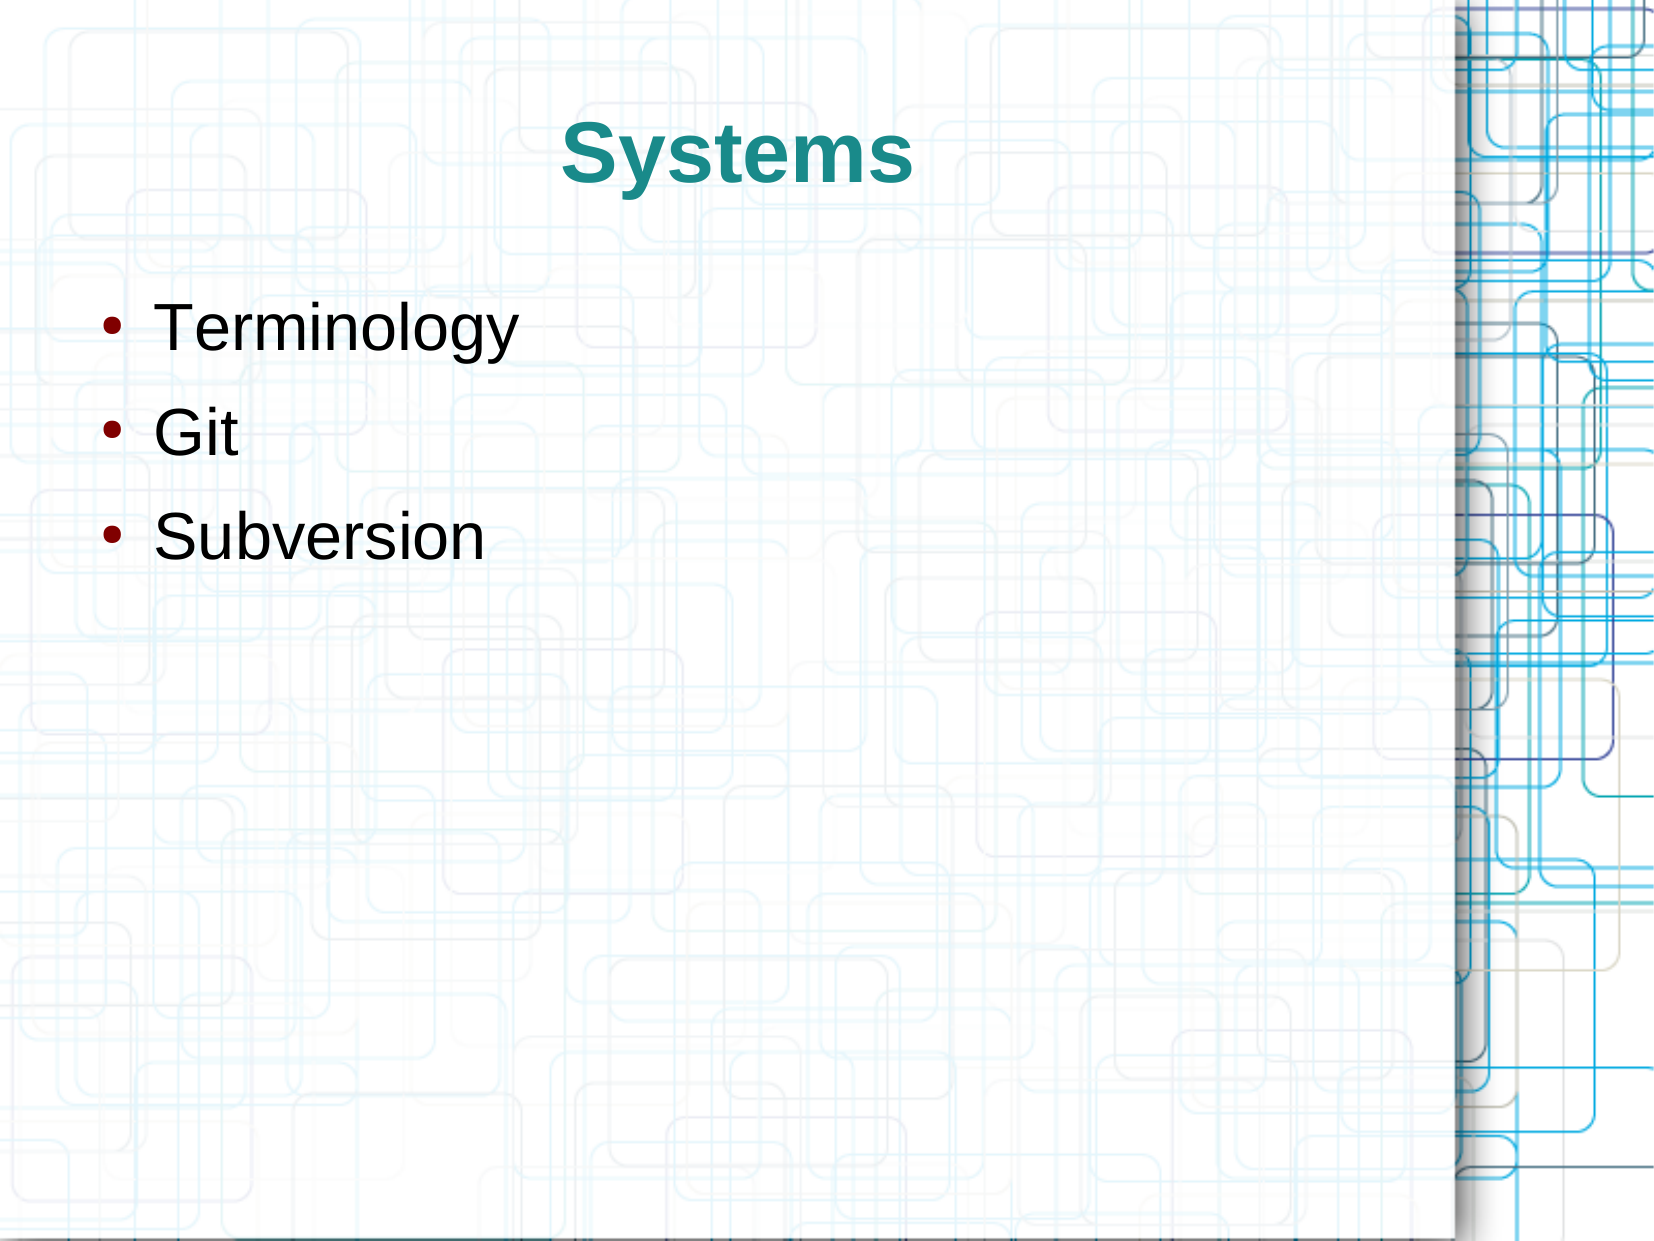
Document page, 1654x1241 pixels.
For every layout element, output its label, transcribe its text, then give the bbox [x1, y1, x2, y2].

title Systems [59, 49, 1418, 257]
picture [0, 0, 1654, 1241]
list Terminology Git Subversion [82, 290, 1418, 1010]
